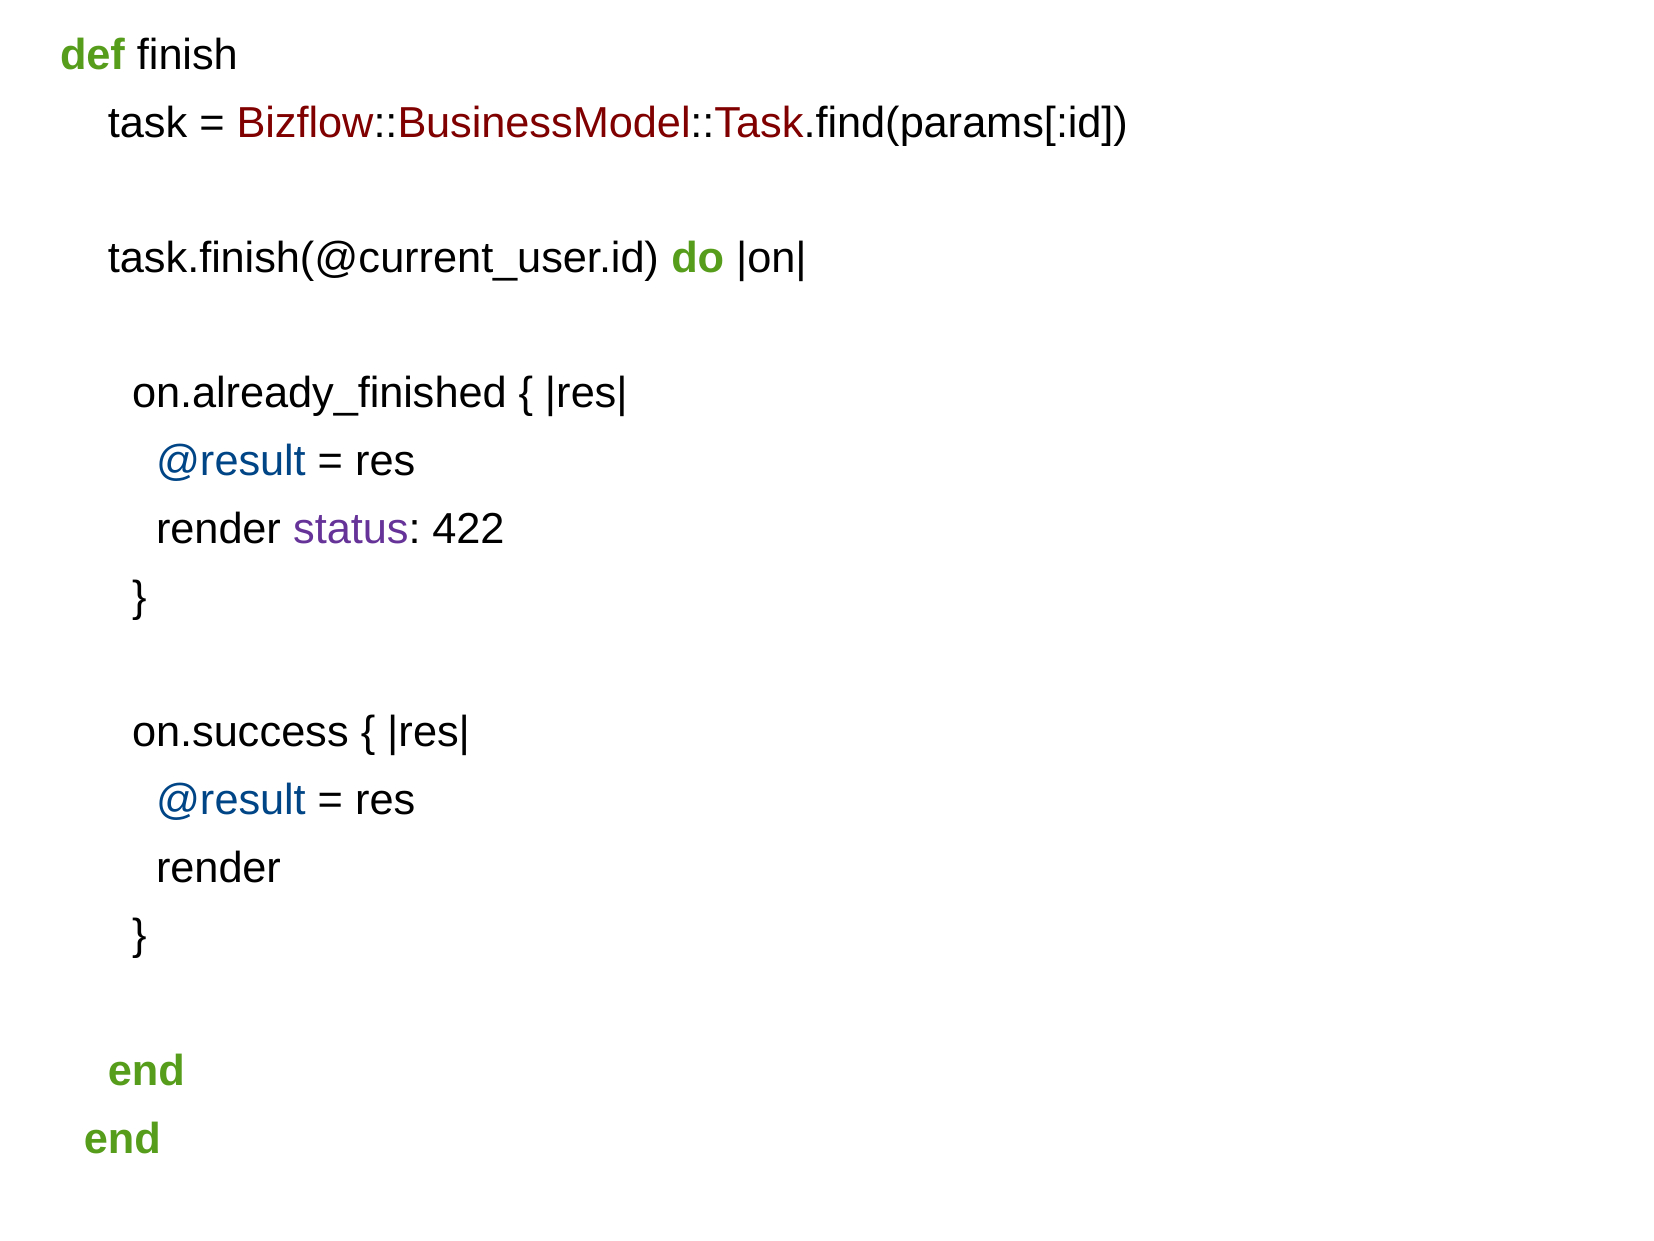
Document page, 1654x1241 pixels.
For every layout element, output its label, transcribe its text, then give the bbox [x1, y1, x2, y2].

list def finish task = Bizflow::BusinessModel::Task.find(params[:id]) task.finish(@current_user.id) do |on| on.already_finished { |res| @result = res render status: 422 } on.success { |res| @result = res render } end end [60, 30, 1571, 1171]
